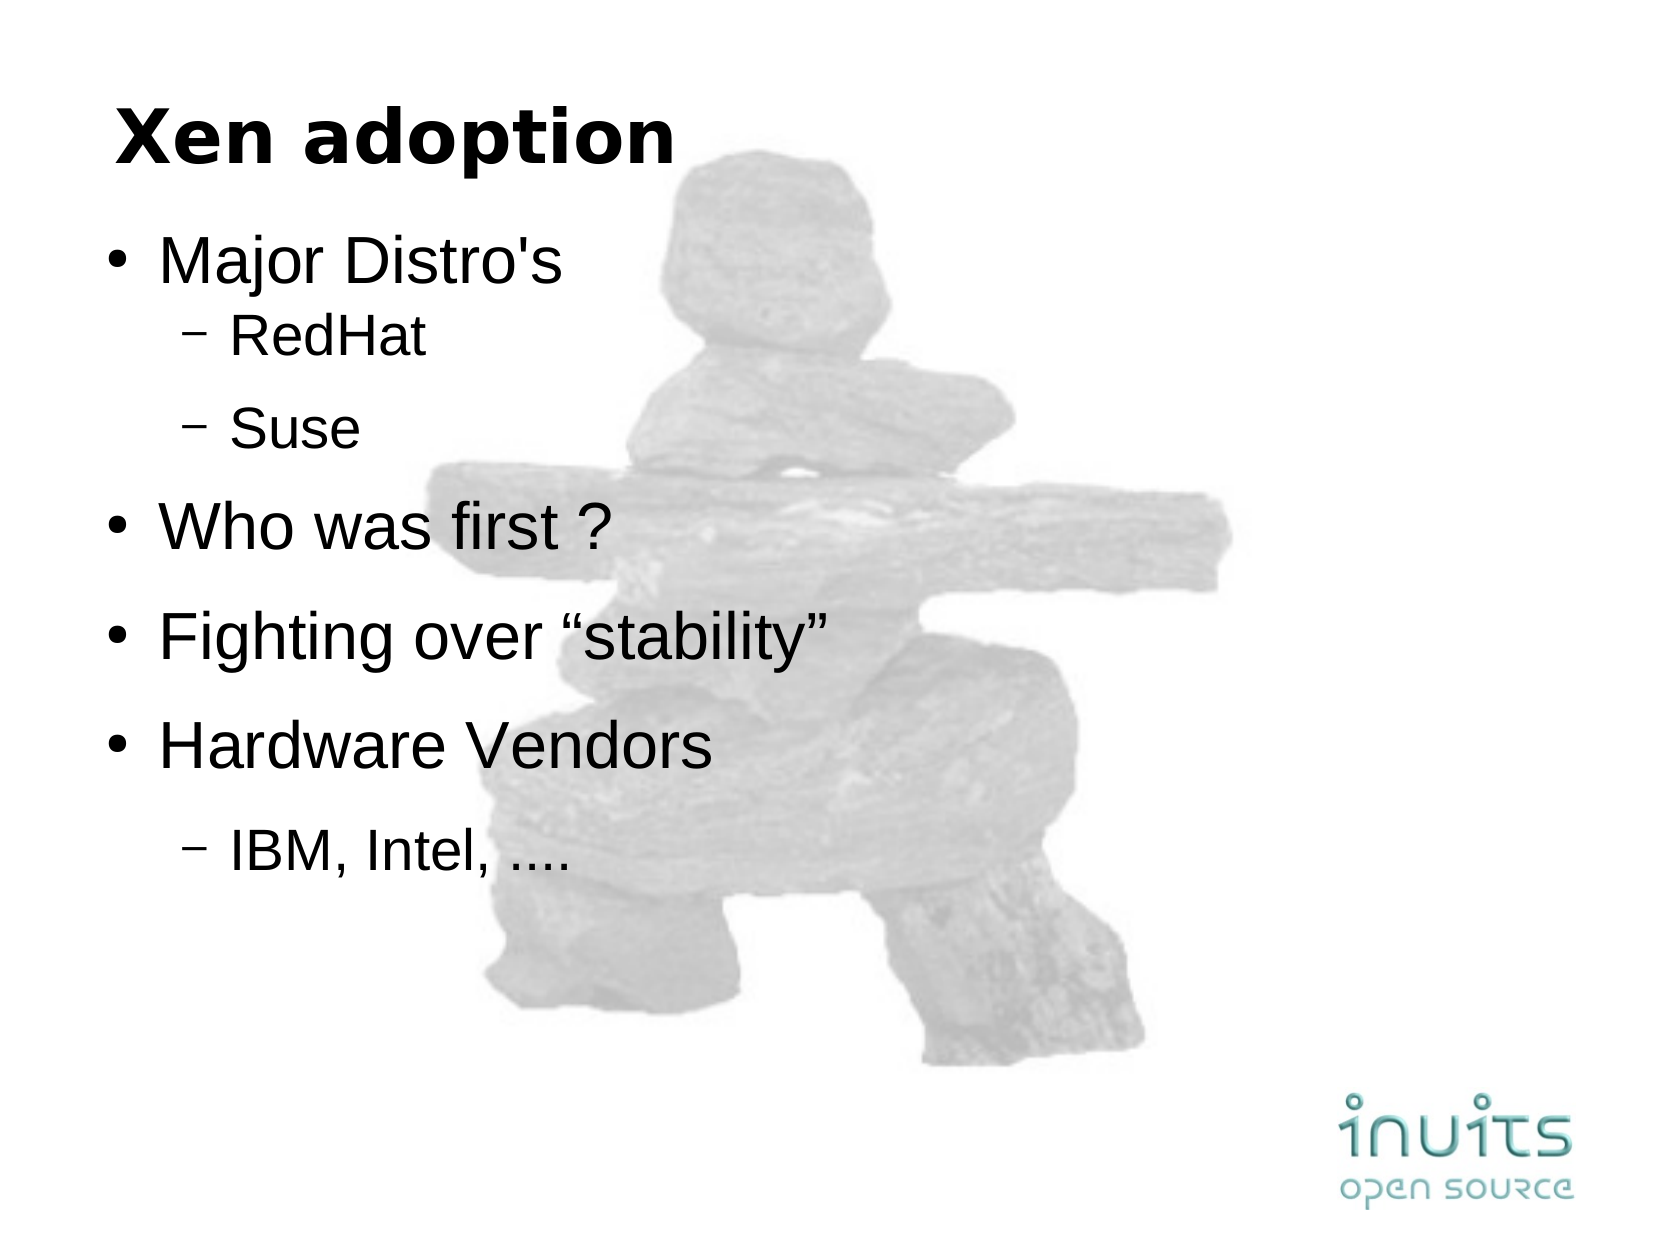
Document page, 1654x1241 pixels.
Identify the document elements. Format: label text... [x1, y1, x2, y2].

title Xen adoption [100, 86, 1434, 209]
picture [1337, 1147, 1576, 1210]
list Major Distro's RedHat Suse Who was first ? Fighting over “stability” Hardware Vendors IBM, Intel, .... [73, 210, 1614, 1147]
